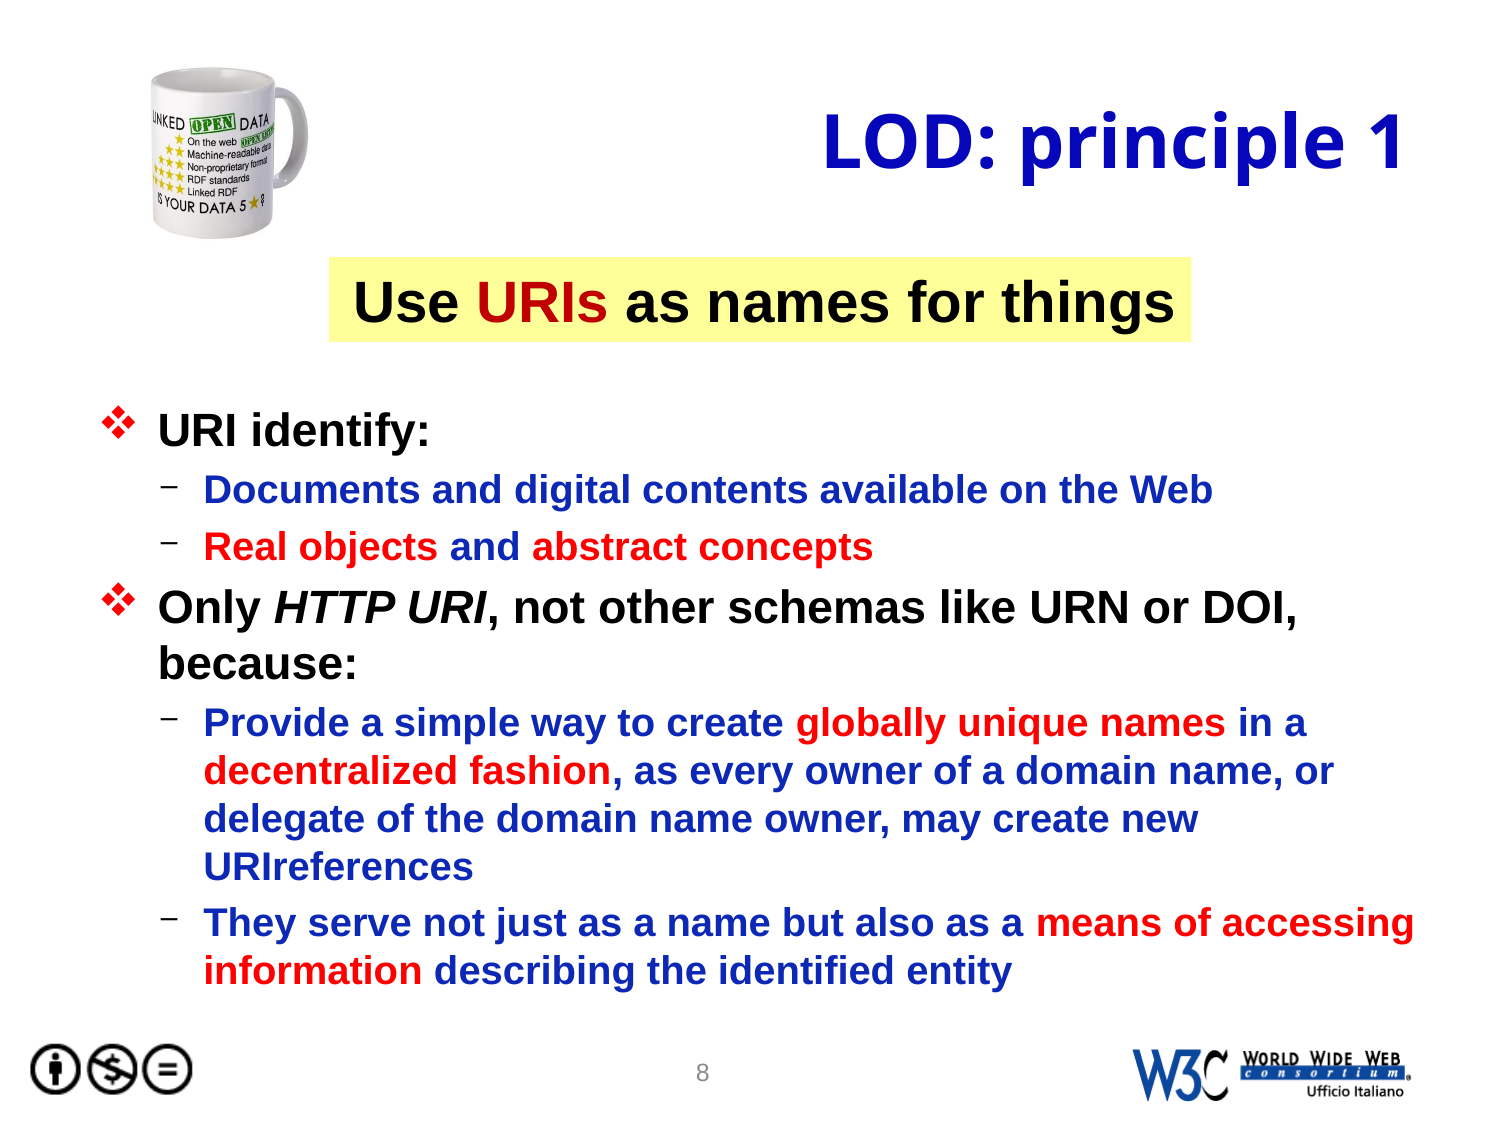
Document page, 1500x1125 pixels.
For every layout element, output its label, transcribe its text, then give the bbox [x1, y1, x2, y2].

text_box Use URIs as names for things [329, 257, 1192, 342]
picture [141, 65, 317, 241]
picture [15, 1022, 205, 1106]
list URI identify: Documents and digital contents available on the Web Real objects and abstract concepts Only HTTP URI, not other schemas like URN or DOI, because: Provide a simple way to create globally unique names in a decentralized fashion, as every owner of a domain name, or delegate of the domain name owner, may create new URIreferences They serve not just as a name but also as a means of accessing information describing the identified entity [75, 262, 1436, 1005]
slide_number <number> [680, 1041, 761, 1102]
picture [1132, 1049, 1412, 1102]
title LOD: principle 1 [75, 45, 1425, 233]
